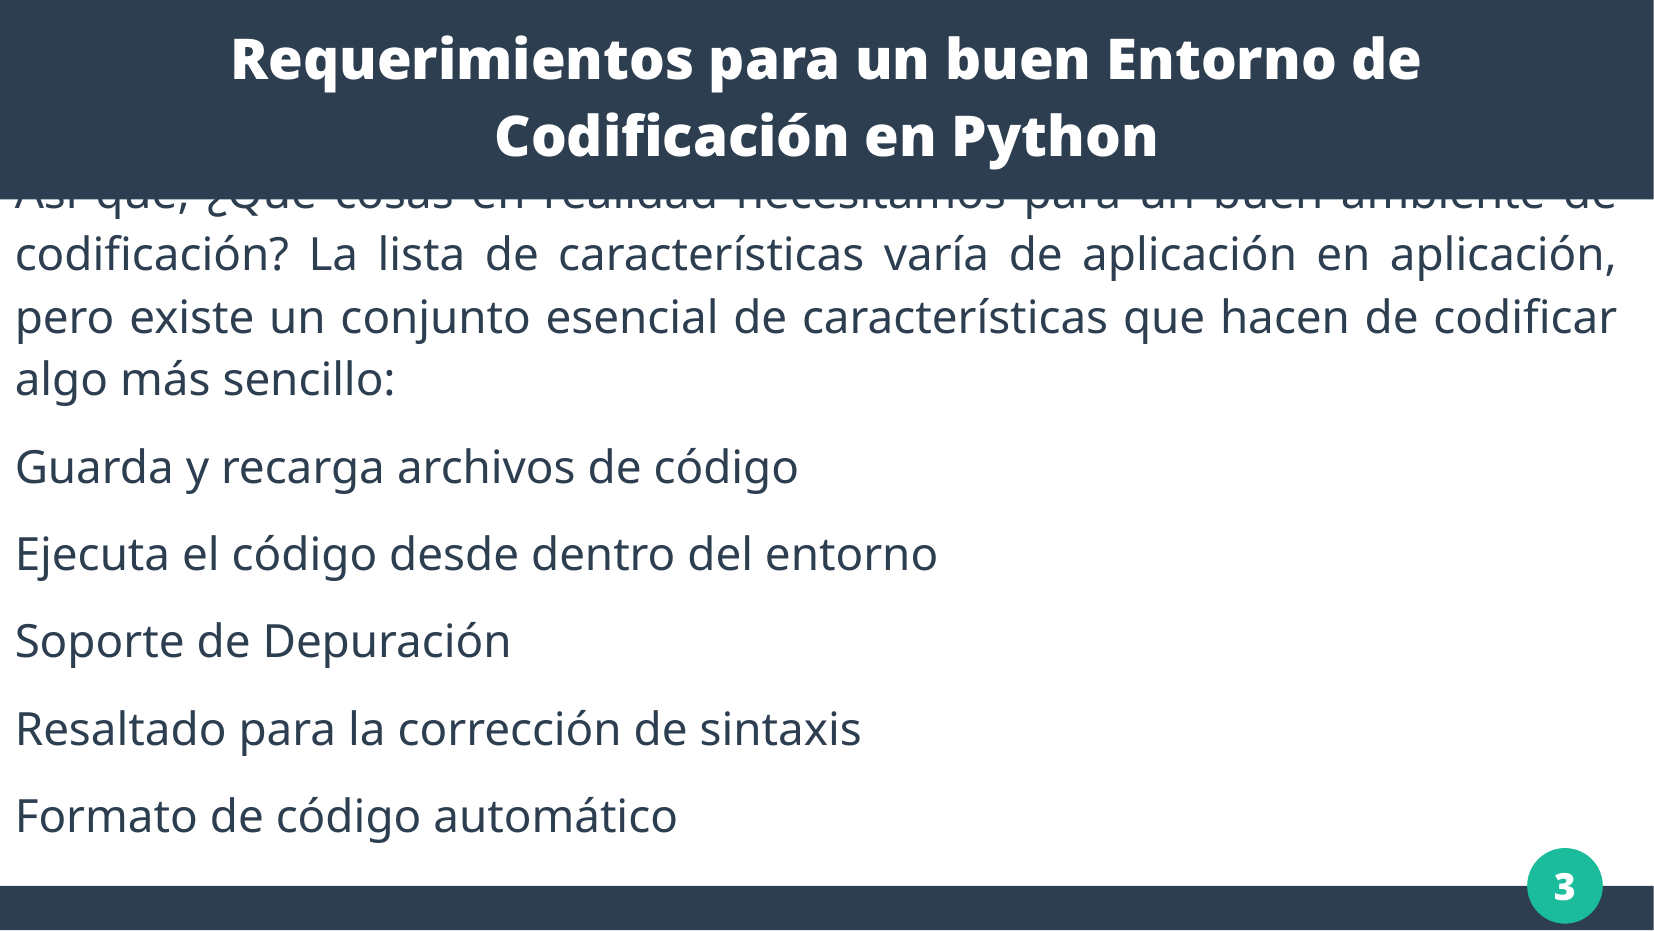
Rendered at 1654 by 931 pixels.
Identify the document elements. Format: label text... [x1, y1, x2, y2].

title Requerimientos para un buen Entorno de Codificación en Python [59, 37, 1595, 156]
text_box Así que, ¿Qué cosas en realidad necesitamos para un buen ambiente de codificación? La lista de características varía de aplicación en aplicación, pero existe un conjunto esencial de características que hacen de codificar algo más sencillo: Guarda y recarga archivos de código Ejecuta el código desde dentro del entorno Soporte de Depuración Resaltado para la corrección de sintaxis Formato de código automático [0, 206, 1634, 886]
